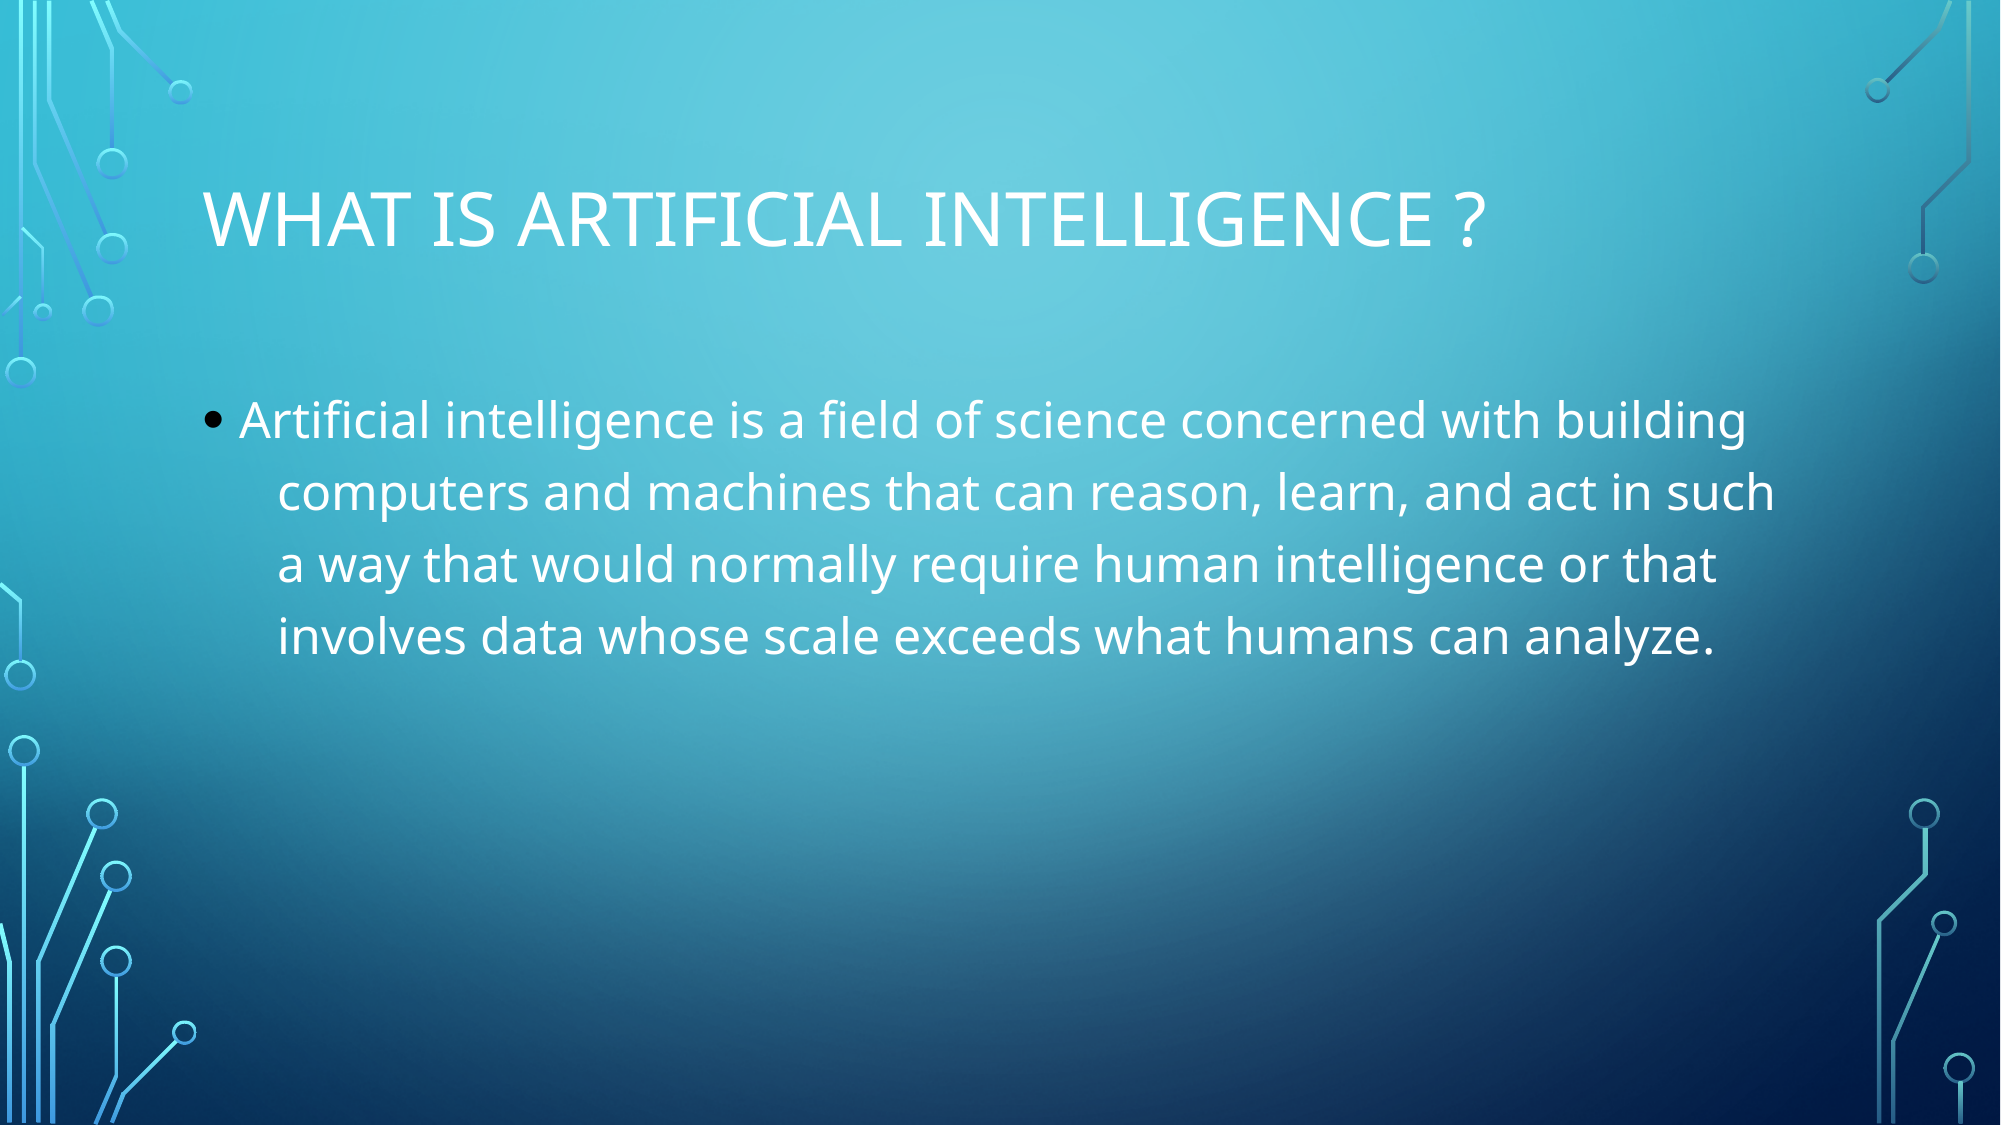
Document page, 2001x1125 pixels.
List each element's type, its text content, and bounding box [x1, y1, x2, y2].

title What is artificial intelligence ? [187, 101, 1813, 344]
list Artificial intelligence is a field of science concerned with building computers and machines that can reason, learn, and act in such a way that would normally require human intelligence or that involves data whose scale exceeds what humans can analyze. [187, 369, 1813, 951]
